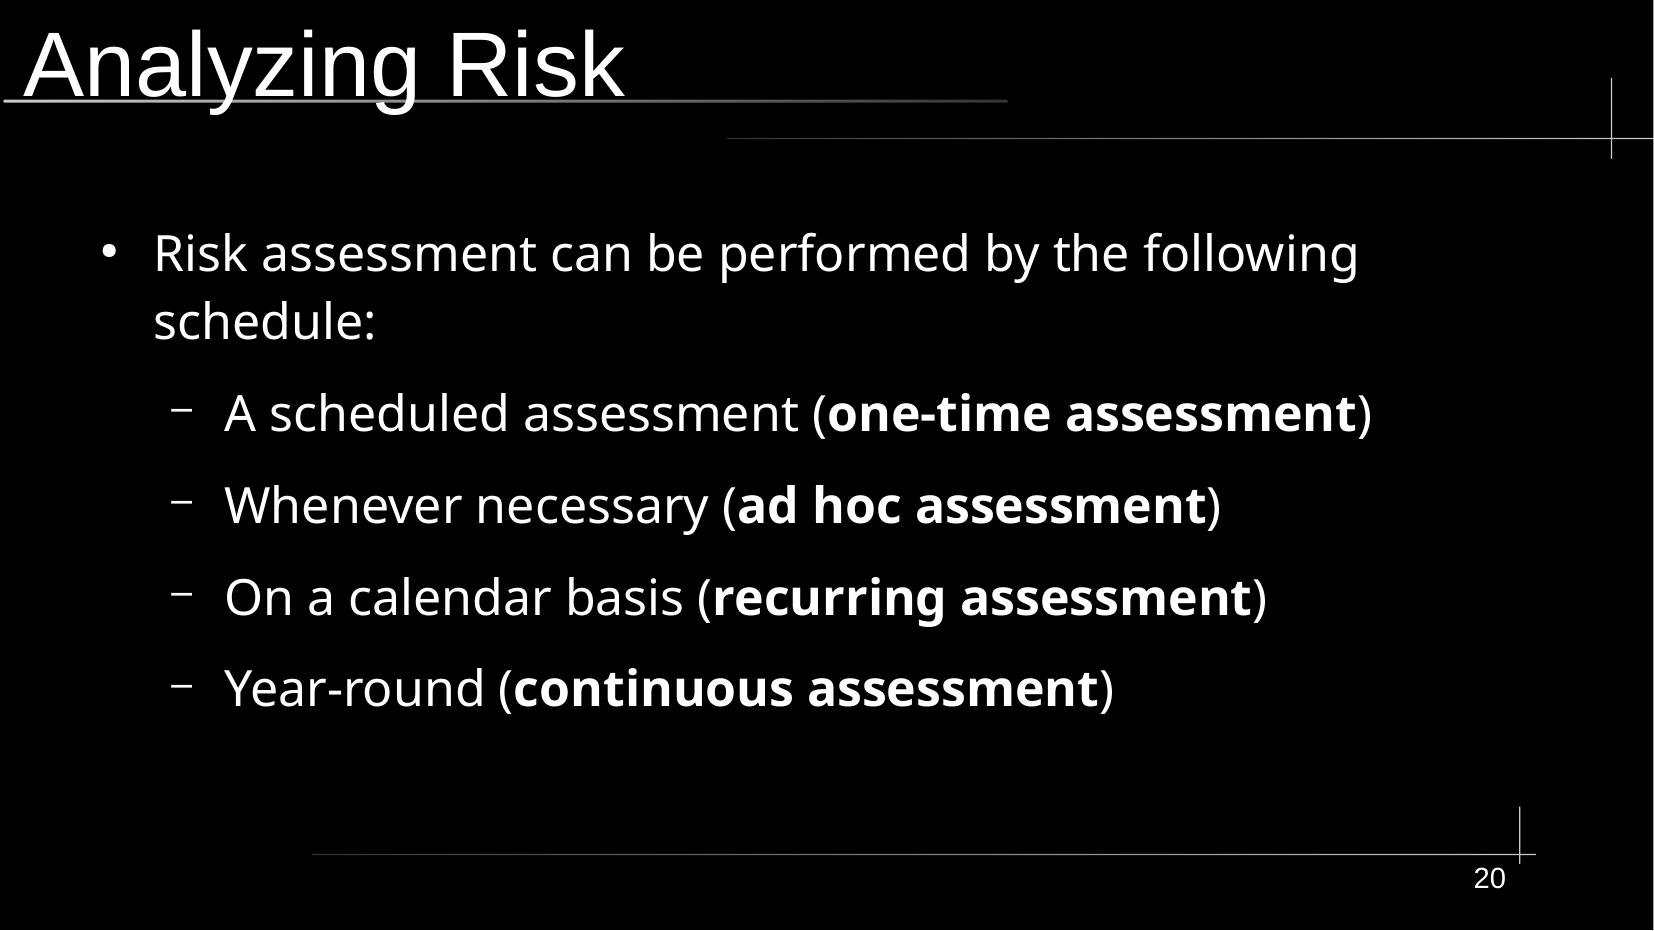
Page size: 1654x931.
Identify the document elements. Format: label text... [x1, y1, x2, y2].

title Analyzing Risk [23, 11, 1589, 119]
list Risk assessment can be performed by the following schedule: A scheduled assessment (one-time assessment) Whenever necessary (ad hoc assessment) On a calendar basis (recurring assessment) Year-round (continuous assessment) [82, 217, 1571, 758]
